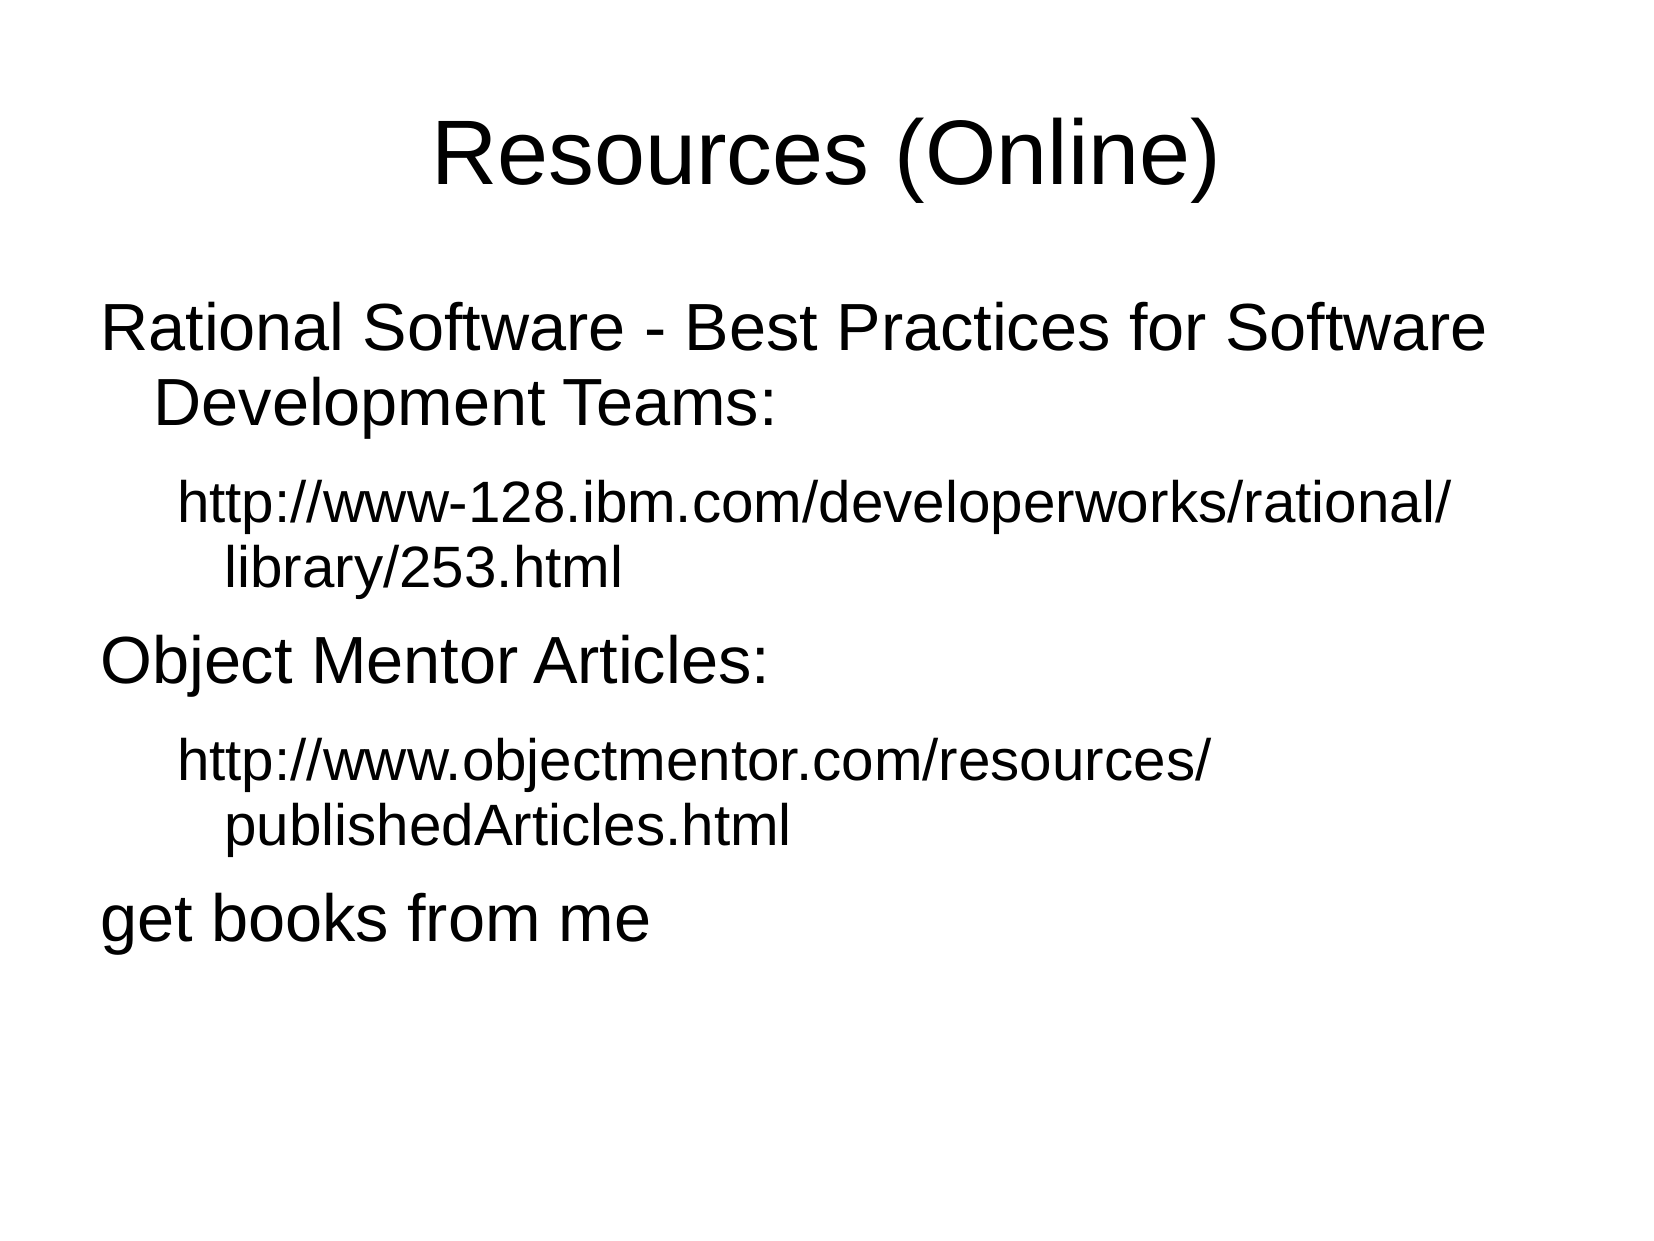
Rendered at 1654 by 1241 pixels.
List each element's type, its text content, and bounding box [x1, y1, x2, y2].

list Rational Software - Best Practices for Software Development Teams: http://www-128.ibm.com/developerworks/rational/ library/253.html Object Mentor Articles: http://www.objectmentor.com/resources/ publishedArticles.html get books from me [82, 290, 1571, 1094]
title Resources (Online) [82, 56, 1571, 250]
